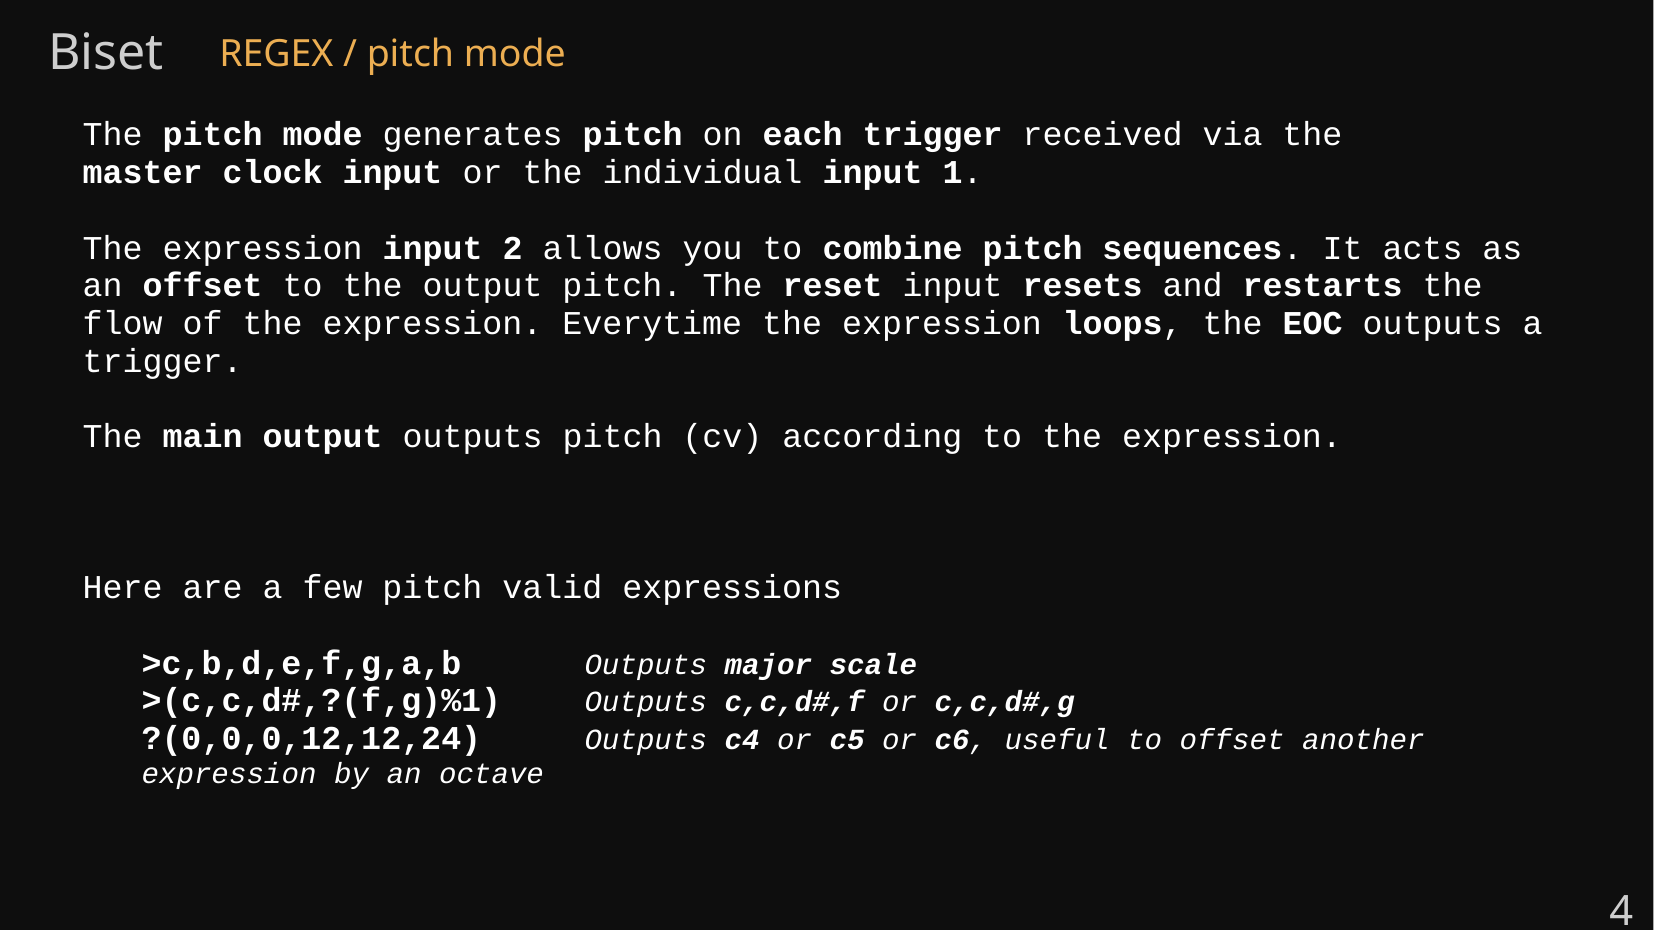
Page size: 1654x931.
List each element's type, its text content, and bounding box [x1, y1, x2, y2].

title Biset [5, 23, 207, 77]
text_box REGEX / pitch mode [204, 19, 596, 80]
text_box 4 [1594, 873, 1654, 931]
list The pitch mode generates pitch on each trigger received via the master clock input or the individual input 1. The expression input 2 allows you to combine pitch sequences. It acts as an offset to the output pitch. The reset input resets and restarts the flow of the expression. Everytime the expression loops, the EOC outputs a trigger. The main output outputs pitch (cv) according to the expression. Here are a few pitch valid expressions >c,b,d,e,f,g,a,b Outputs major scale >(c,c,d#,?(f,g)%1) Outputs c,c,d#,f or c,c,d#,g ?(0,0,0,12,12,24) Outputs c4 or c5 or c6, useful to offset another expression by an octave [82, 118, 1571, 857]
